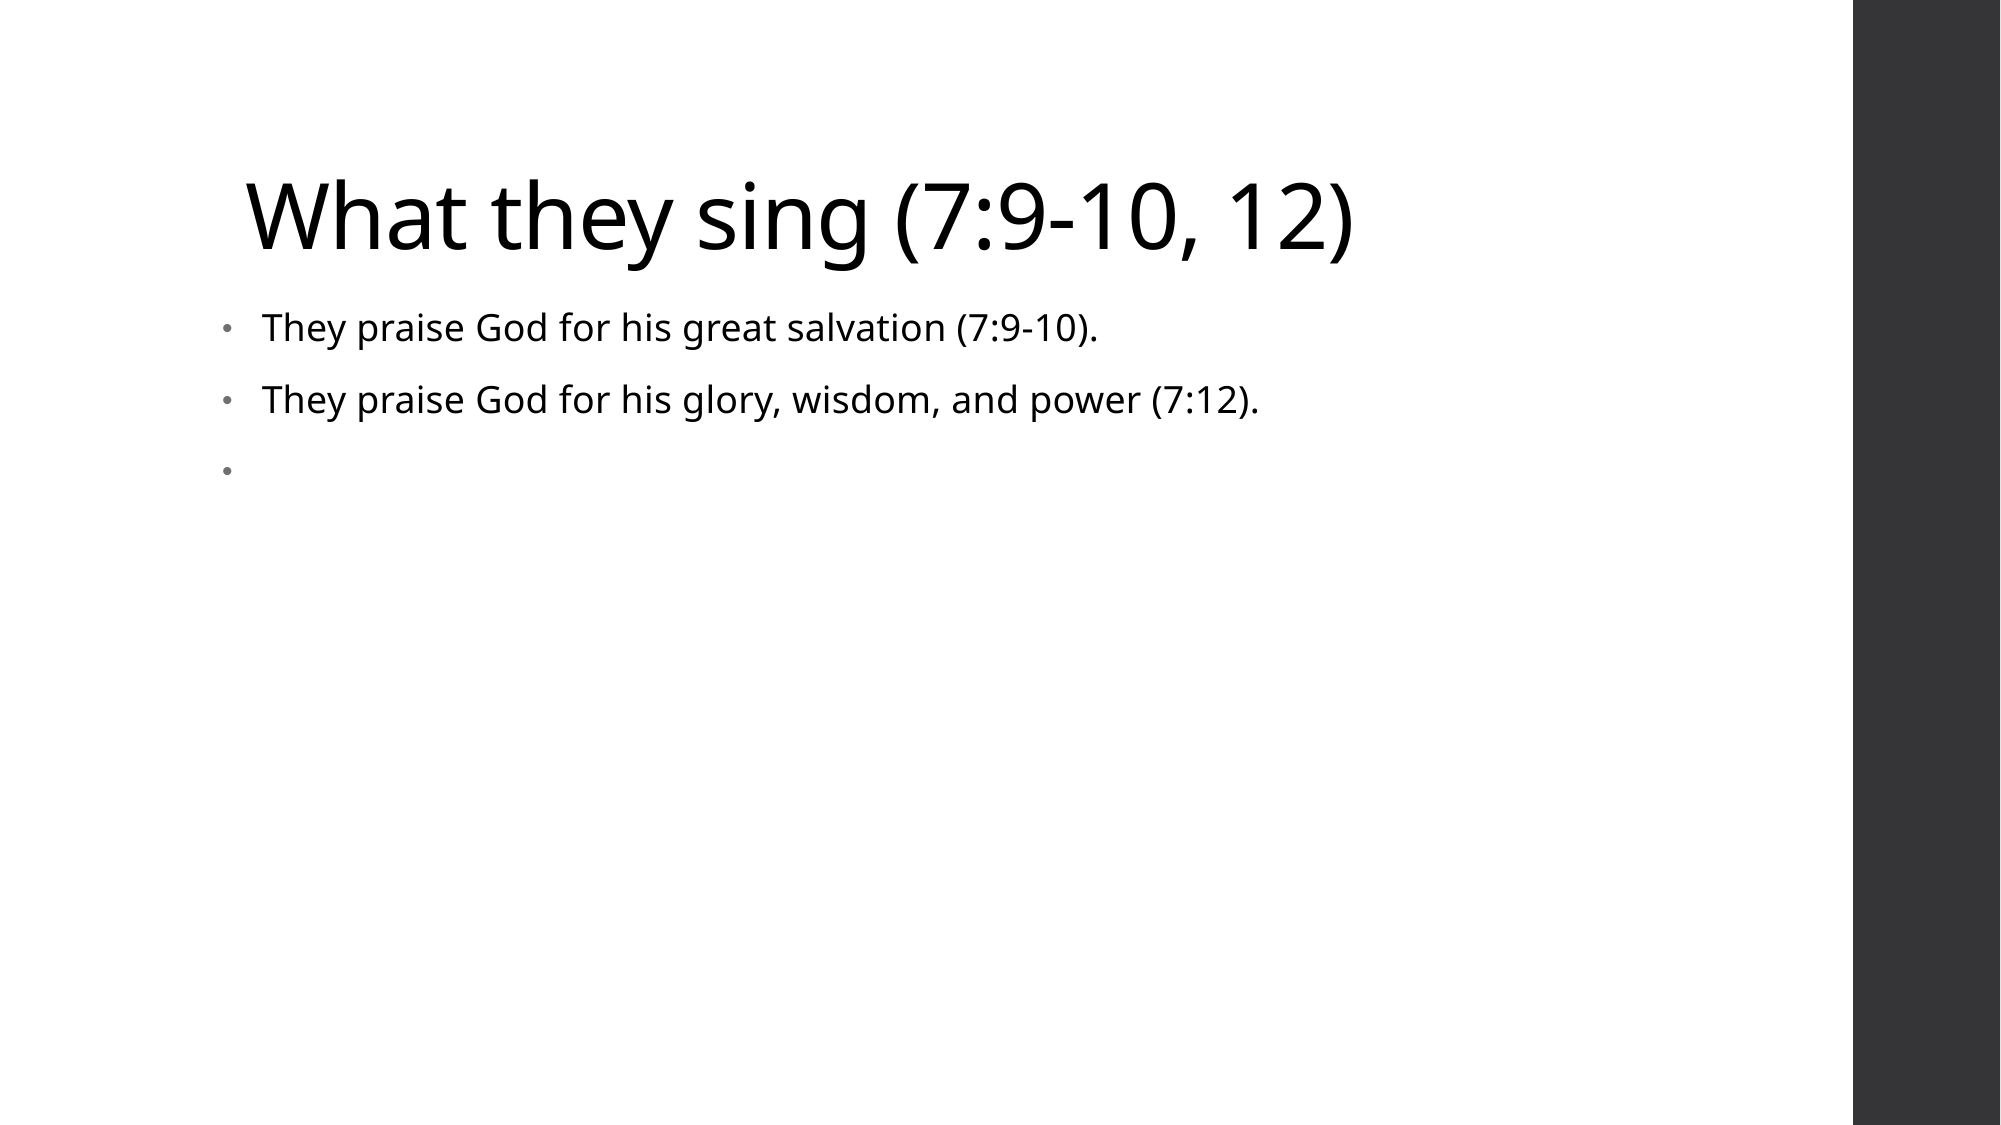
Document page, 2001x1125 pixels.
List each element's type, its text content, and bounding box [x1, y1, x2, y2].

title What they sing (7:9-10, 12) [206, 60, 1797, 278]
list They praise God for his great salvation (7:9-10). They praise God for his glory, wisdom, and power (7:12). [206, 299, 1617, 1014]
